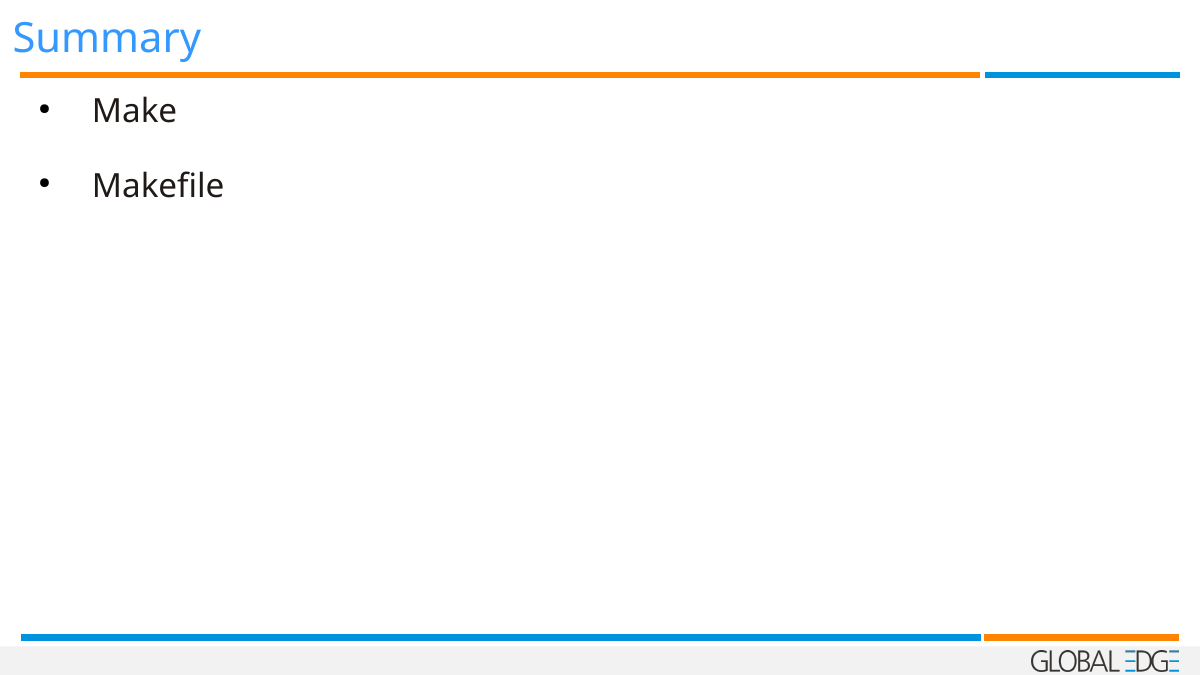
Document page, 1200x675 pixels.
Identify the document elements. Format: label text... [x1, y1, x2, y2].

title Summary [12, 9, 1088, 63]
picture [1031, 650, 1179, 672]
list Make Makefile [21, 86, 591, 627]
